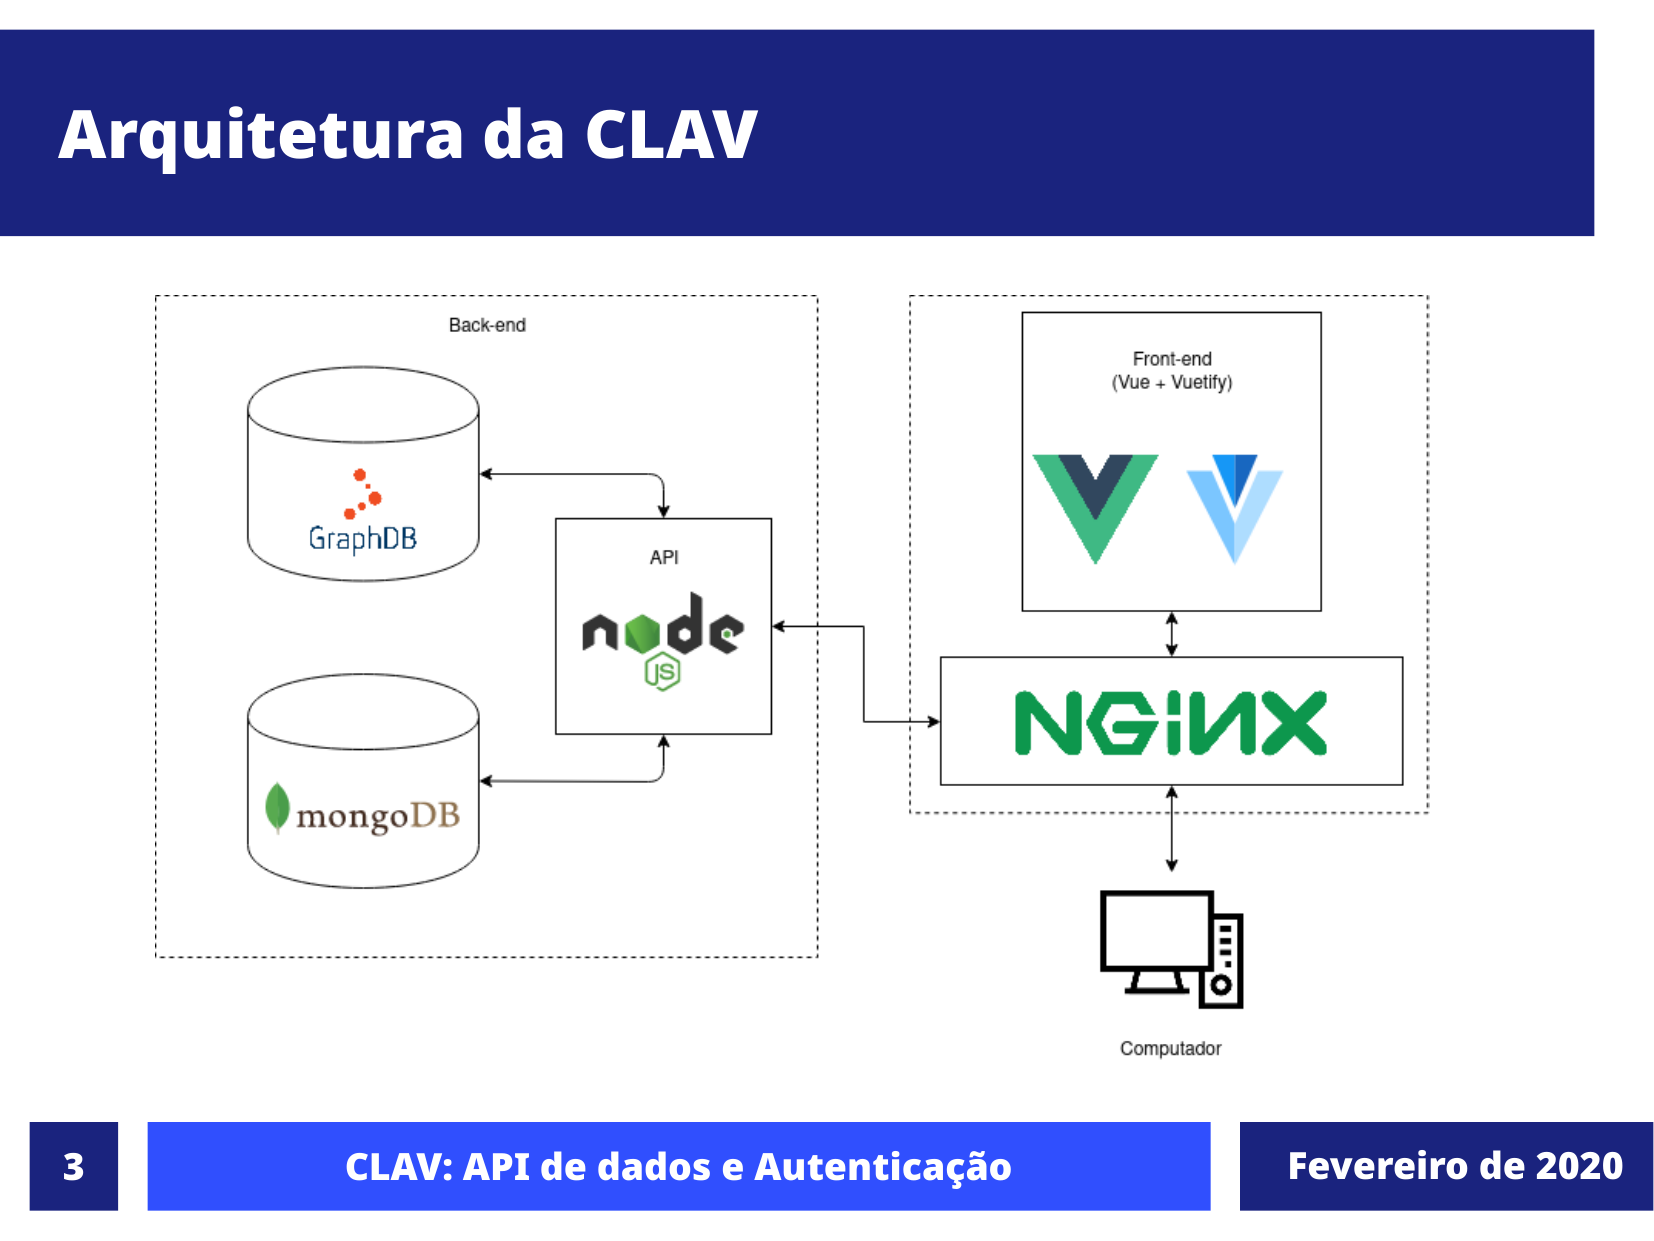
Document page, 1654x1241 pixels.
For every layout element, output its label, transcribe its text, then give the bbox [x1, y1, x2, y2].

picture [155, 295, 1430, 1063]
title Arquitetura da CLAV [59, 59, 1595, 207]
